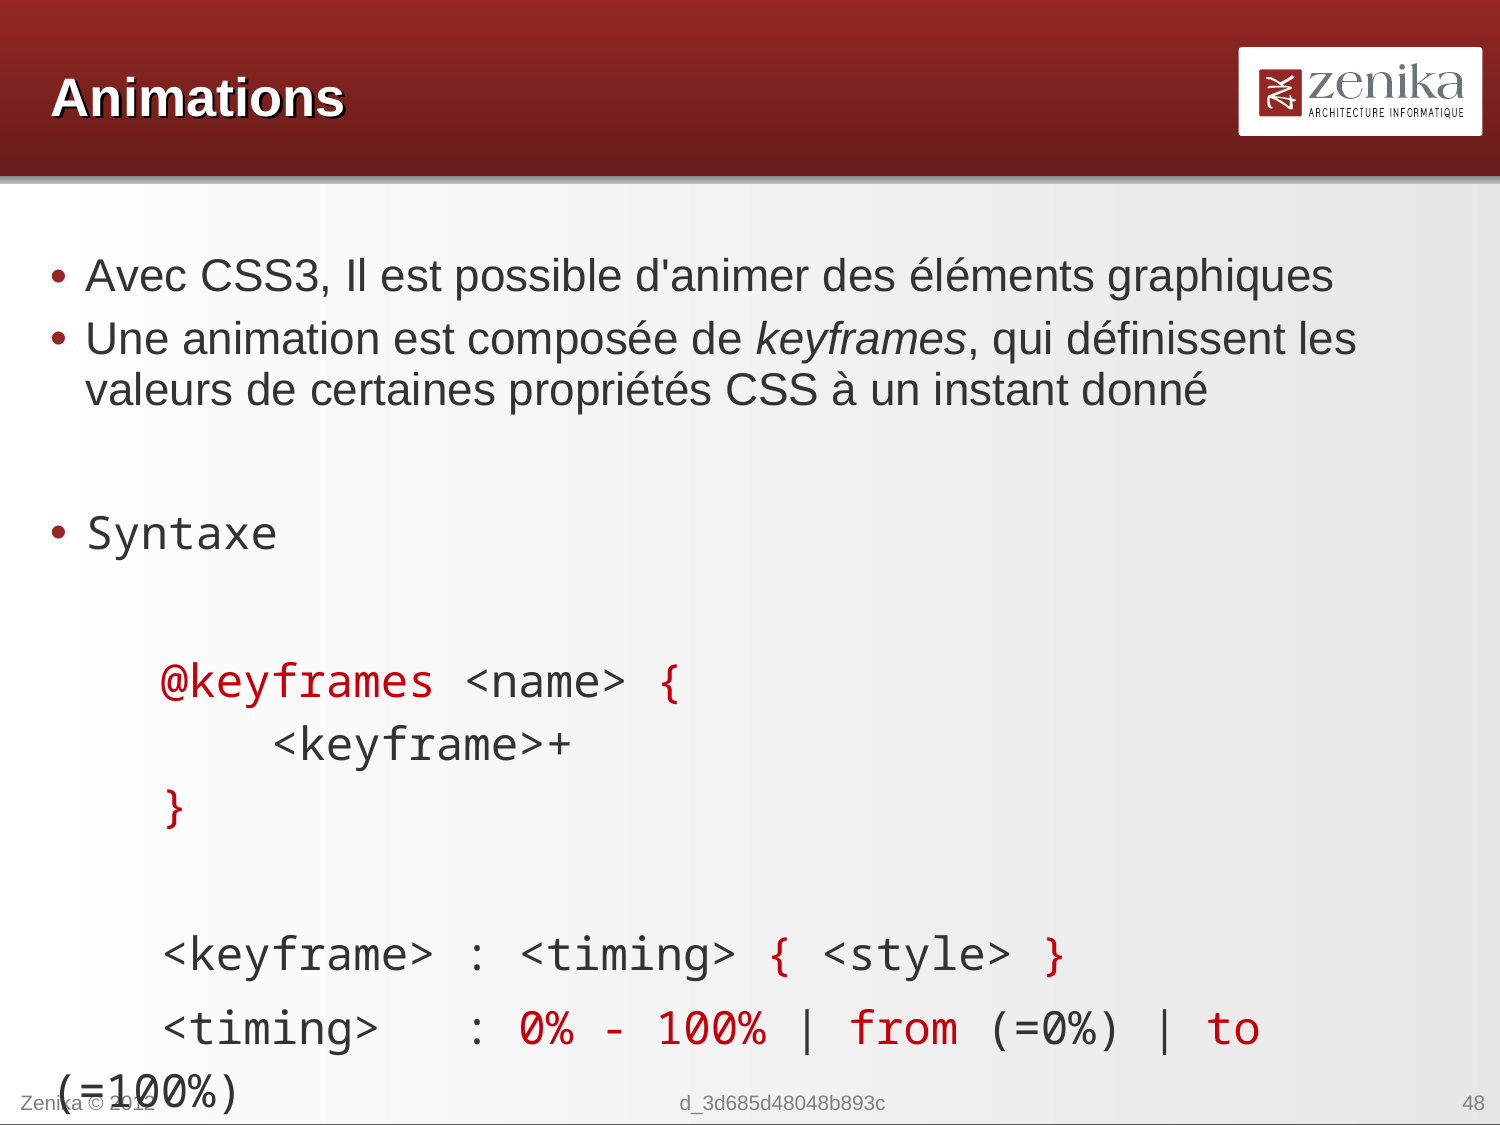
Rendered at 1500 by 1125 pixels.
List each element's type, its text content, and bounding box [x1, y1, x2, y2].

list Avec CSS3, Il est possible d'animer des éléments graphiques Une animation est composée de keyframes, qui définissent les valeurs de certaines propriétés CSS à un instant donné Syntaxe @keyframes <name> { <keyframe>+ } <keyframe> : <timing> { <style> } <timing> : 0% - 100% | from (=0%) | to (=100%) [50, 249, 1435, 1079]
picture [1257, 58, 1464, 125]
title Animations [50, 15, 1206, 180]
